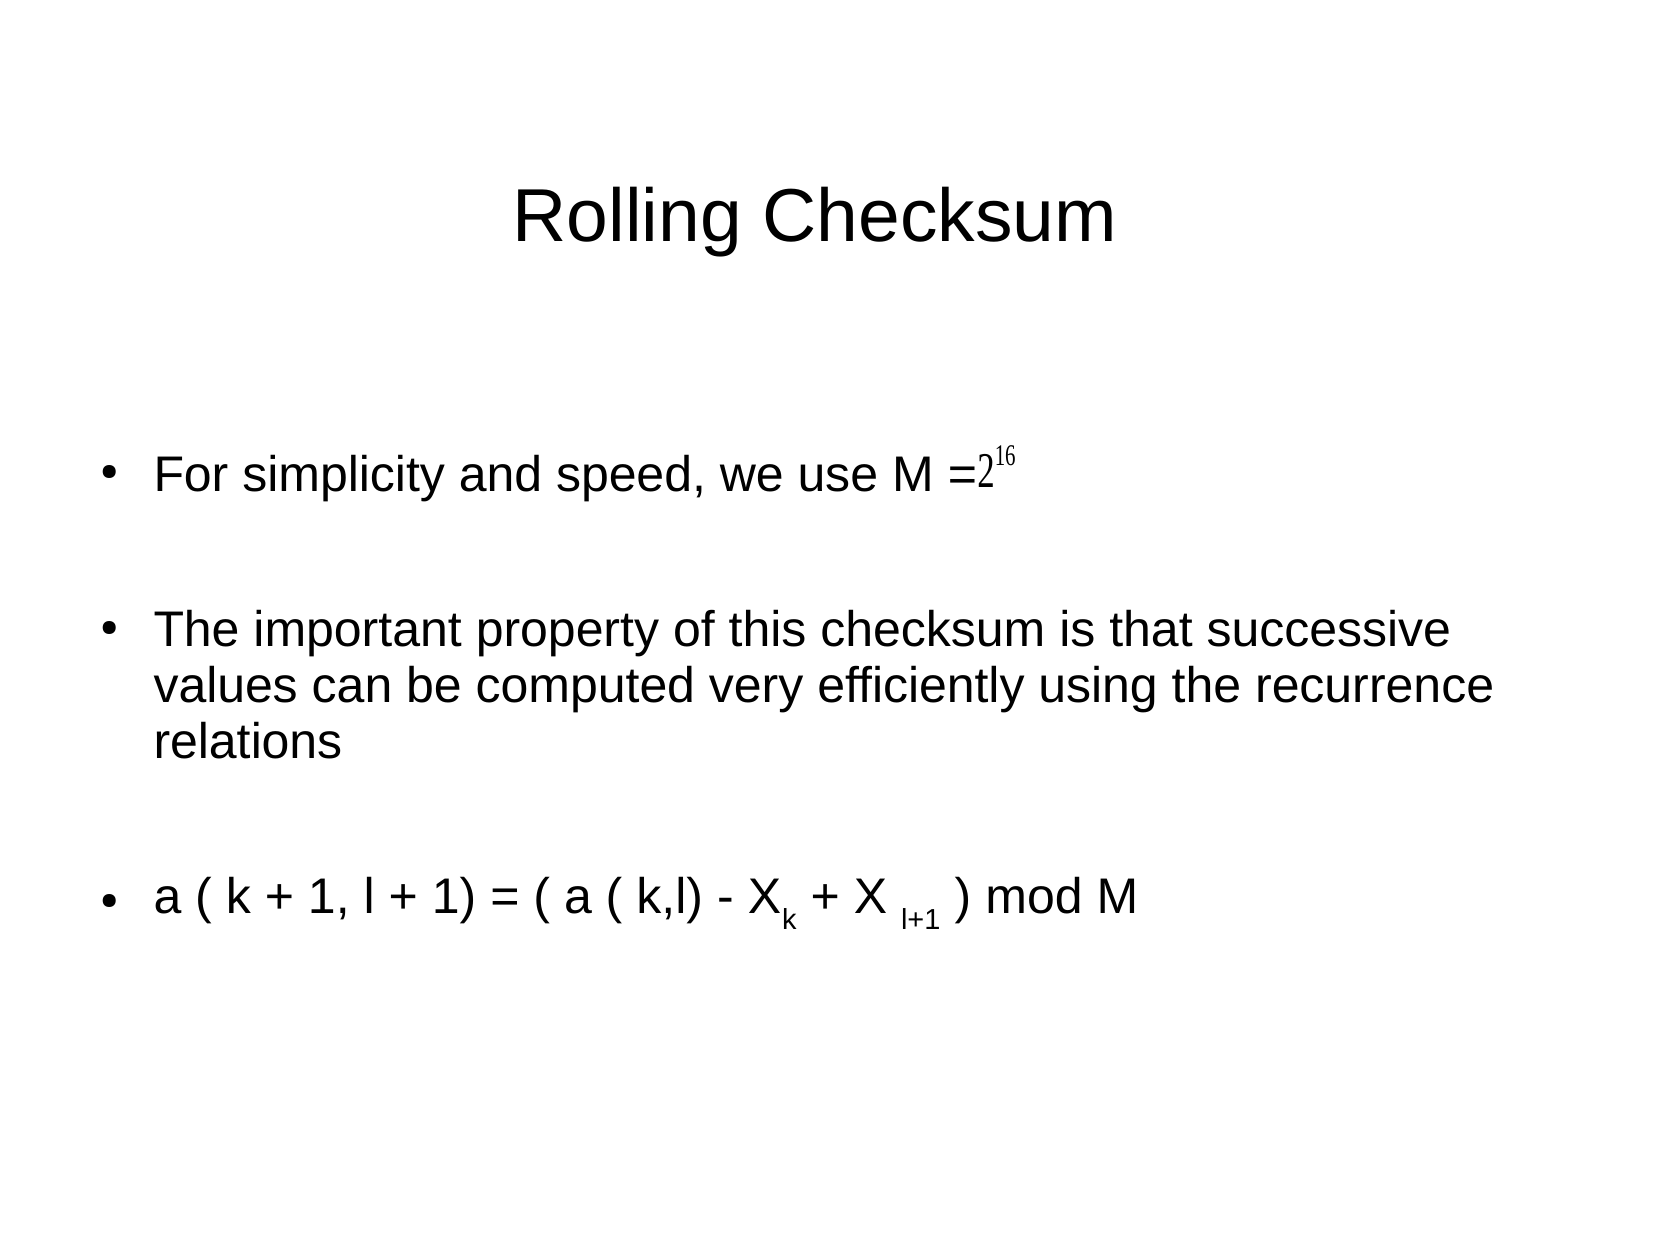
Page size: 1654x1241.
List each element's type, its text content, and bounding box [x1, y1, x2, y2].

list For simplicity and speed, we use M = The important property of this checksum is that successive values can be computed very efficiently using the recurrence relations a ( k + 1, l + 1) = ( a ( k,l) - Xk + X l+1 ) mod M [82, 290, 1571, 1010]
chart [968, 437, 1134, 556]
title Rolling Checksum [70, 111, 1559, 319]
